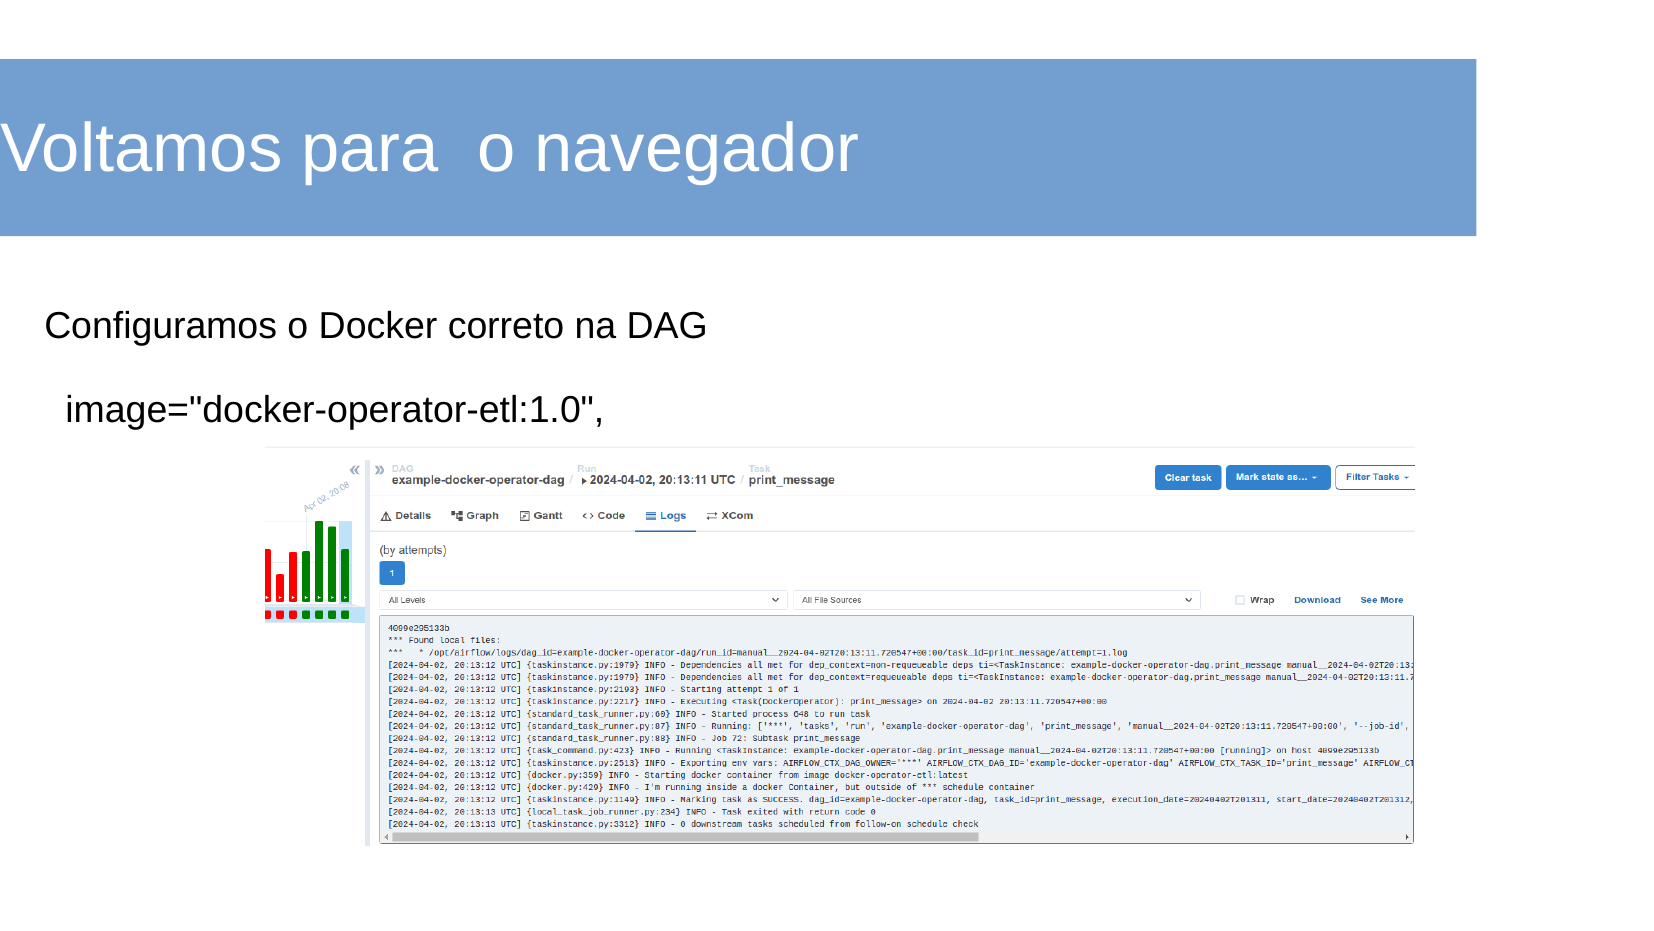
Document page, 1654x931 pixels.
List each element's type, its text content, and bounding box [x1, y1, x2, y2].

title Voltamos para o navegador [0, 59, 1477, 237]
picture [265, 442, 1415, 846]
text_box Configuramos o Docker correto na DAG image="docker-operator-etl:1.0", [29, 297, 723, 439]
